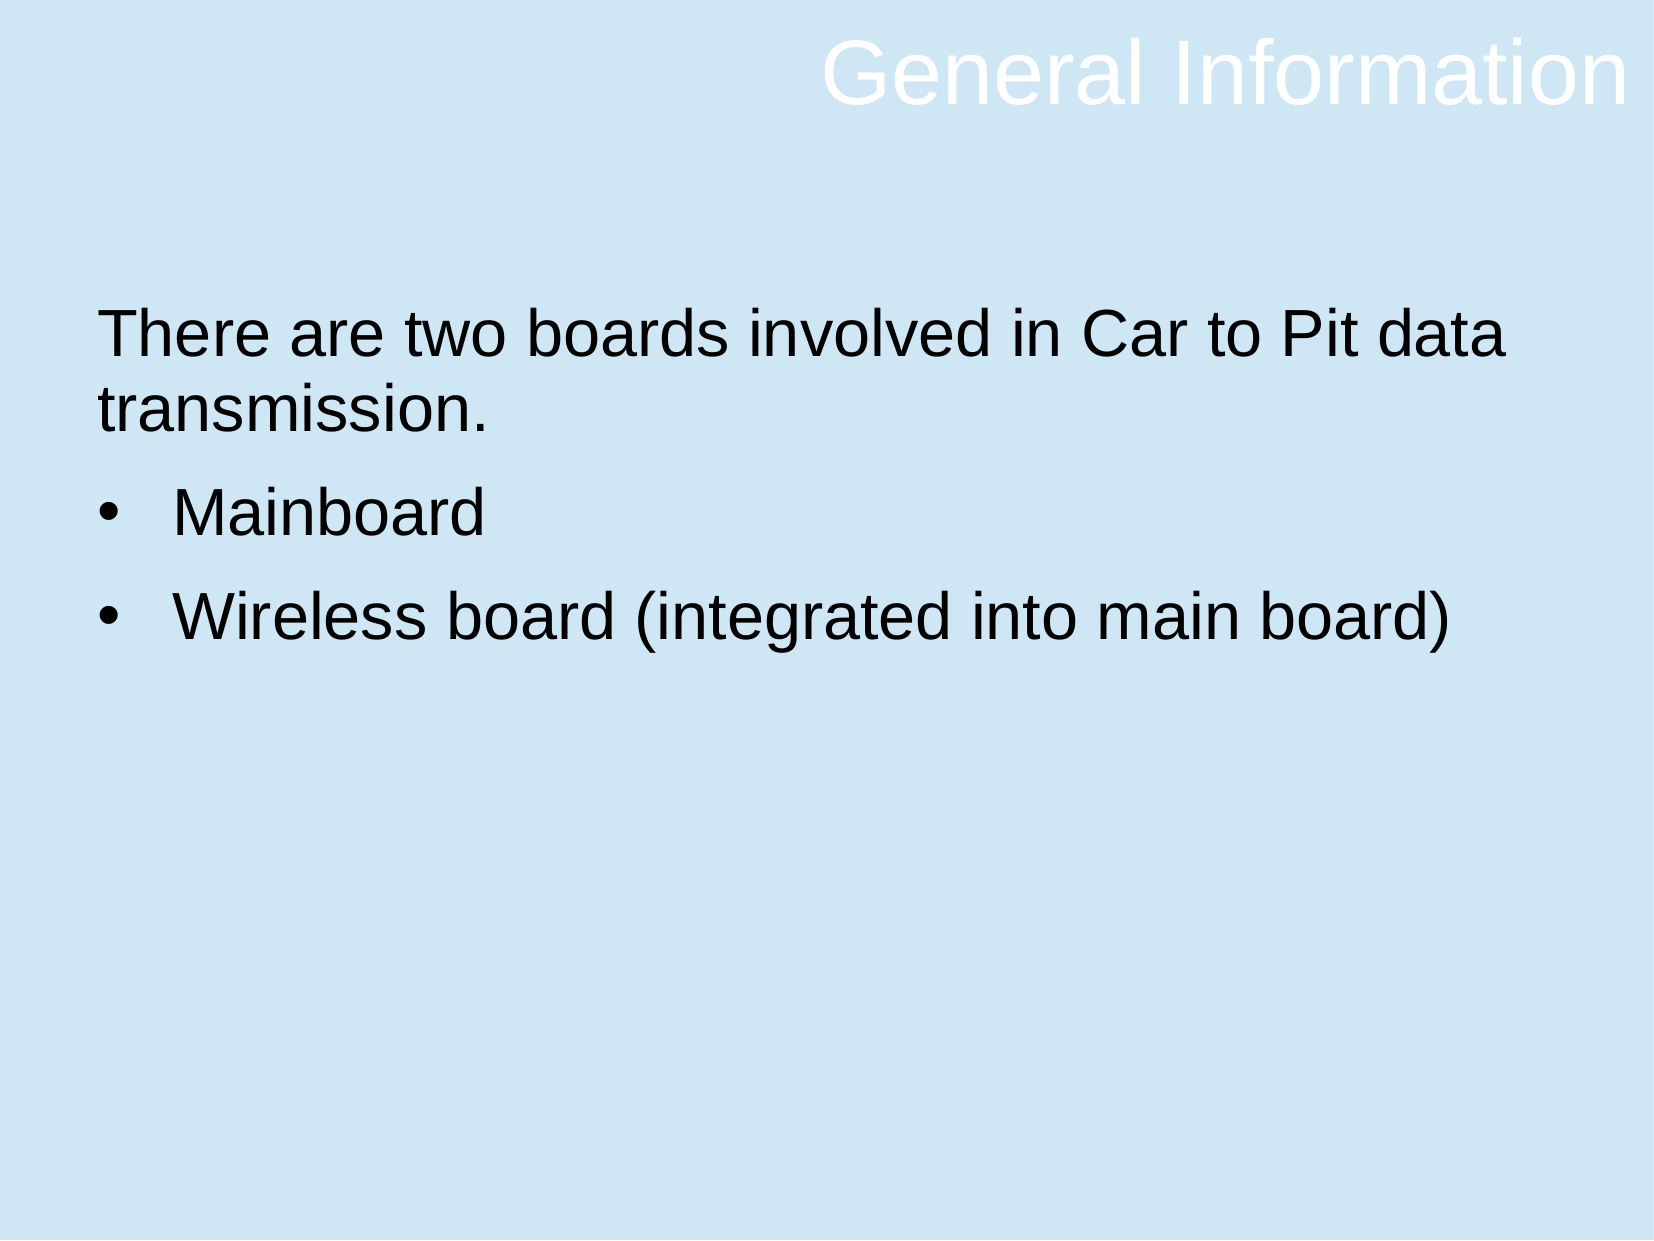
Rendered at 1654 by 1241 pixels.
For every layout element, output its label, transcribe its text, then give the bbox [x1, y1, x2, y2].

title General Information [165, 15, 1646, 236]
list There are two boards involved in Car to Pit data transmission. Mainboard Wireless board (integrated into main board) [82, 290, 1571, 1109]
